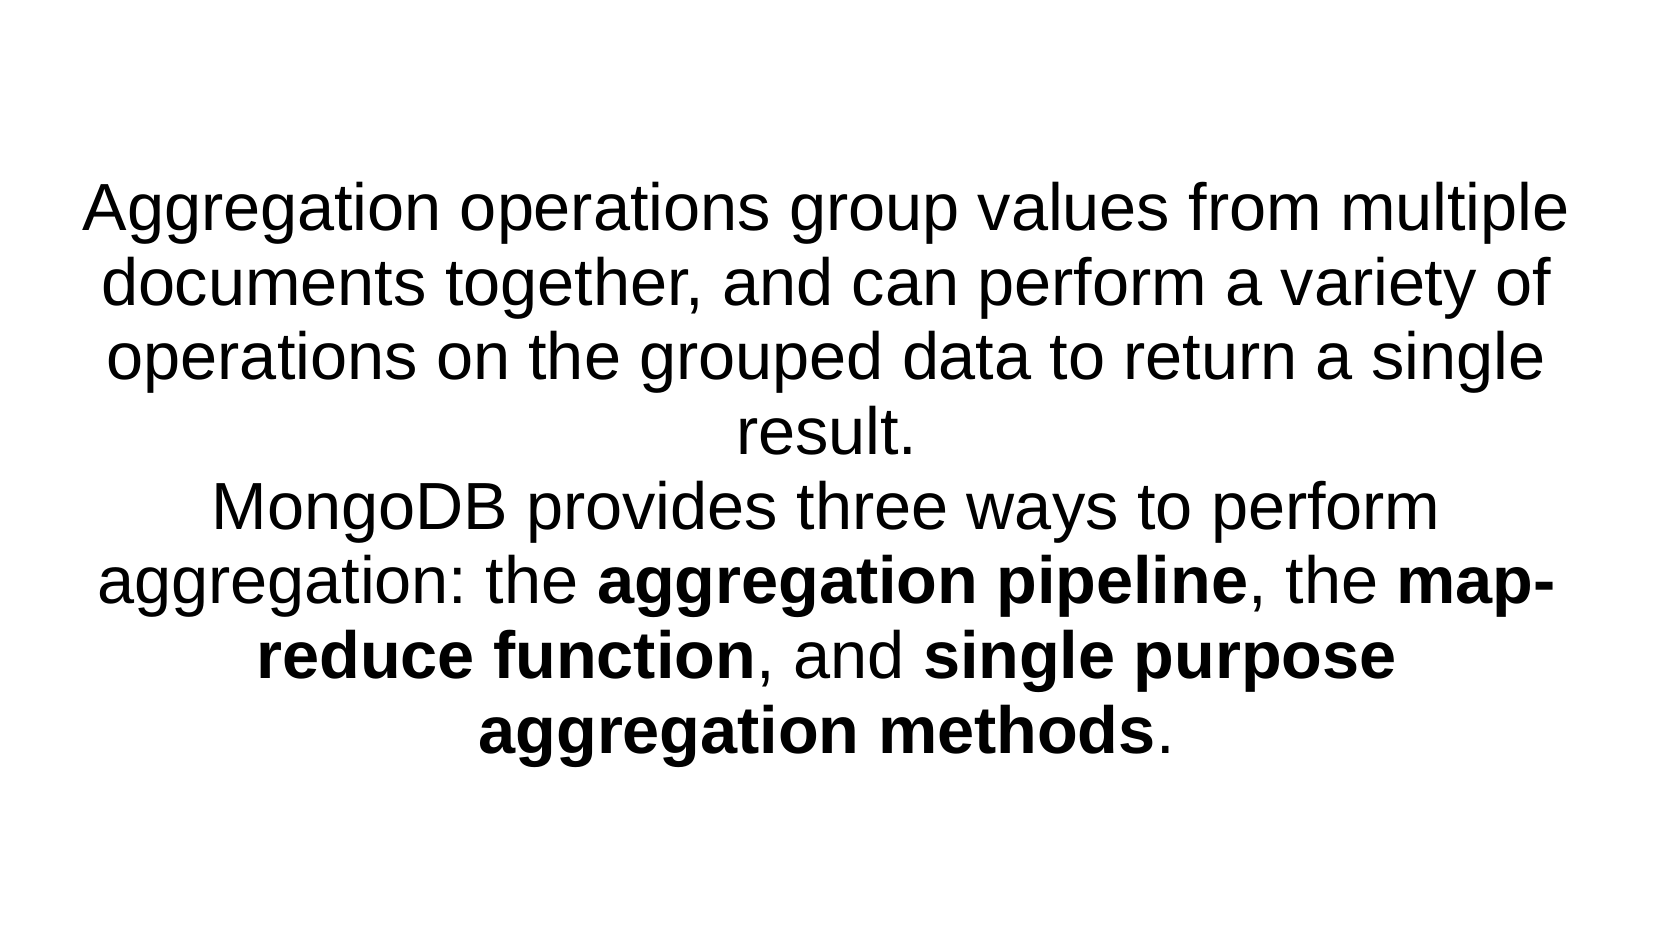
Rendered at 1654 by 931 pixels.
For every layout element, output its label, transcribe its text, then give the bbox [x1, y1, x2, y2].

subtitle Aggregation operations group values from multiple documents together, and can perform a variety of operations on the grouped data to return a single result. MongoDB provides three ways to perform aggregation: the aggregation pipeline, the map-reduce function, and single purpose aggregation methods. [82, 75, 1571, 863]
